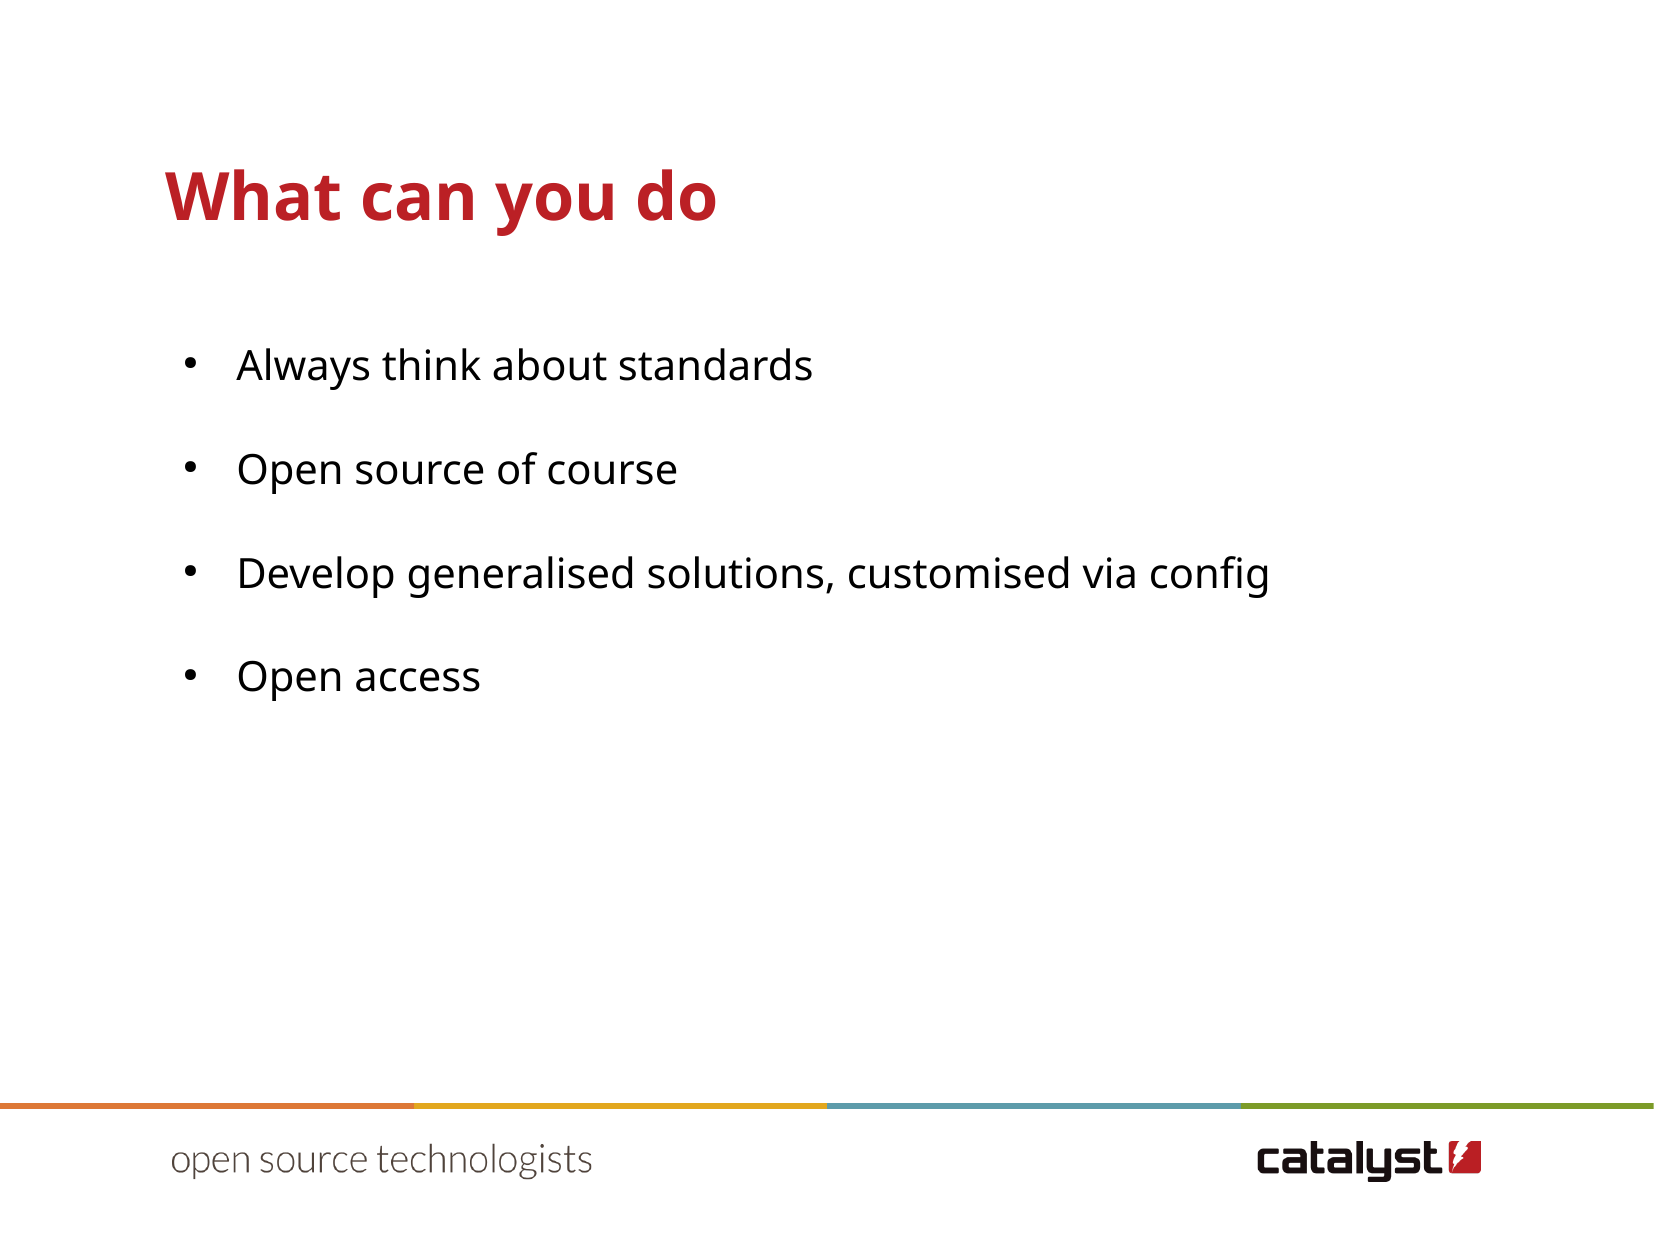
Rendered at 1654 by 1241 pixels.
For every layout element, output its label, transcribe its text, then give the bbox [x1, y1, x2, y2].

list Always think about standards Open source of course Develop generalised solutions, customised via config Open access [165, 307, 1489, 1027]
title What can you do [165, 90, 1489, 298]
picture [0, 1103, 1654, 1182]
